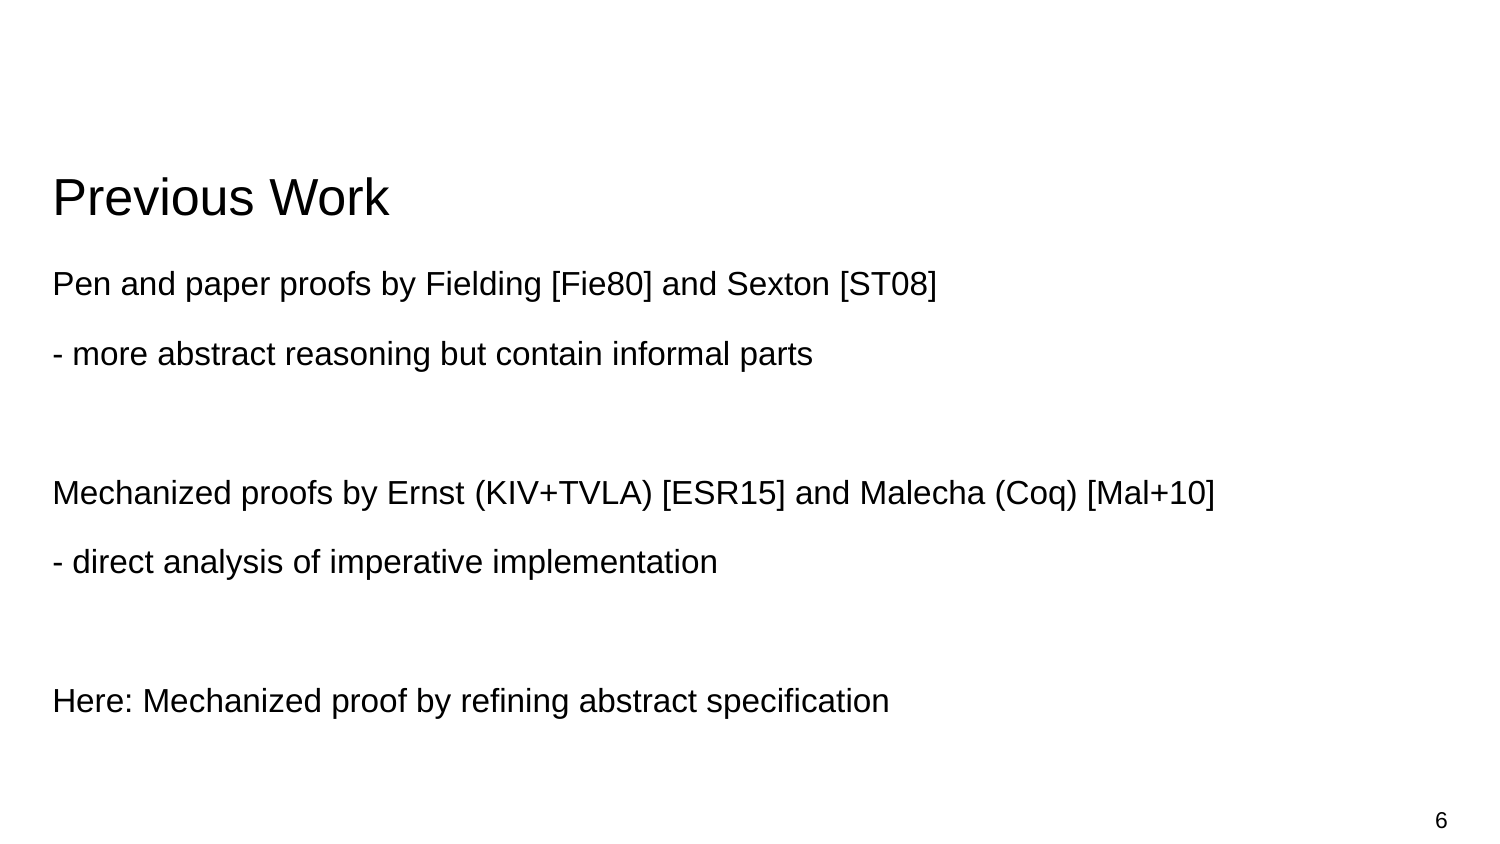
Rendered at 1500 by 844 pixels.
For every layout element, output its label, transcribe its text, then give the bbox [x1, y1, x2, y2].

list Pen and paper proofs by Fielding [Fie80] and Sexton [ST08] - more abstract reasoning but contain informal parts Mechanized proofs by Ernst (KIV+TVLA) [ESR15] and Malecha (Coq) [Mal+10] - direct analysis of imperative implementation Here: Mechanized proof by refining abstract specification [52, 262, 1449, 771]
title Previous Work [52, 159, 1449, 227]
